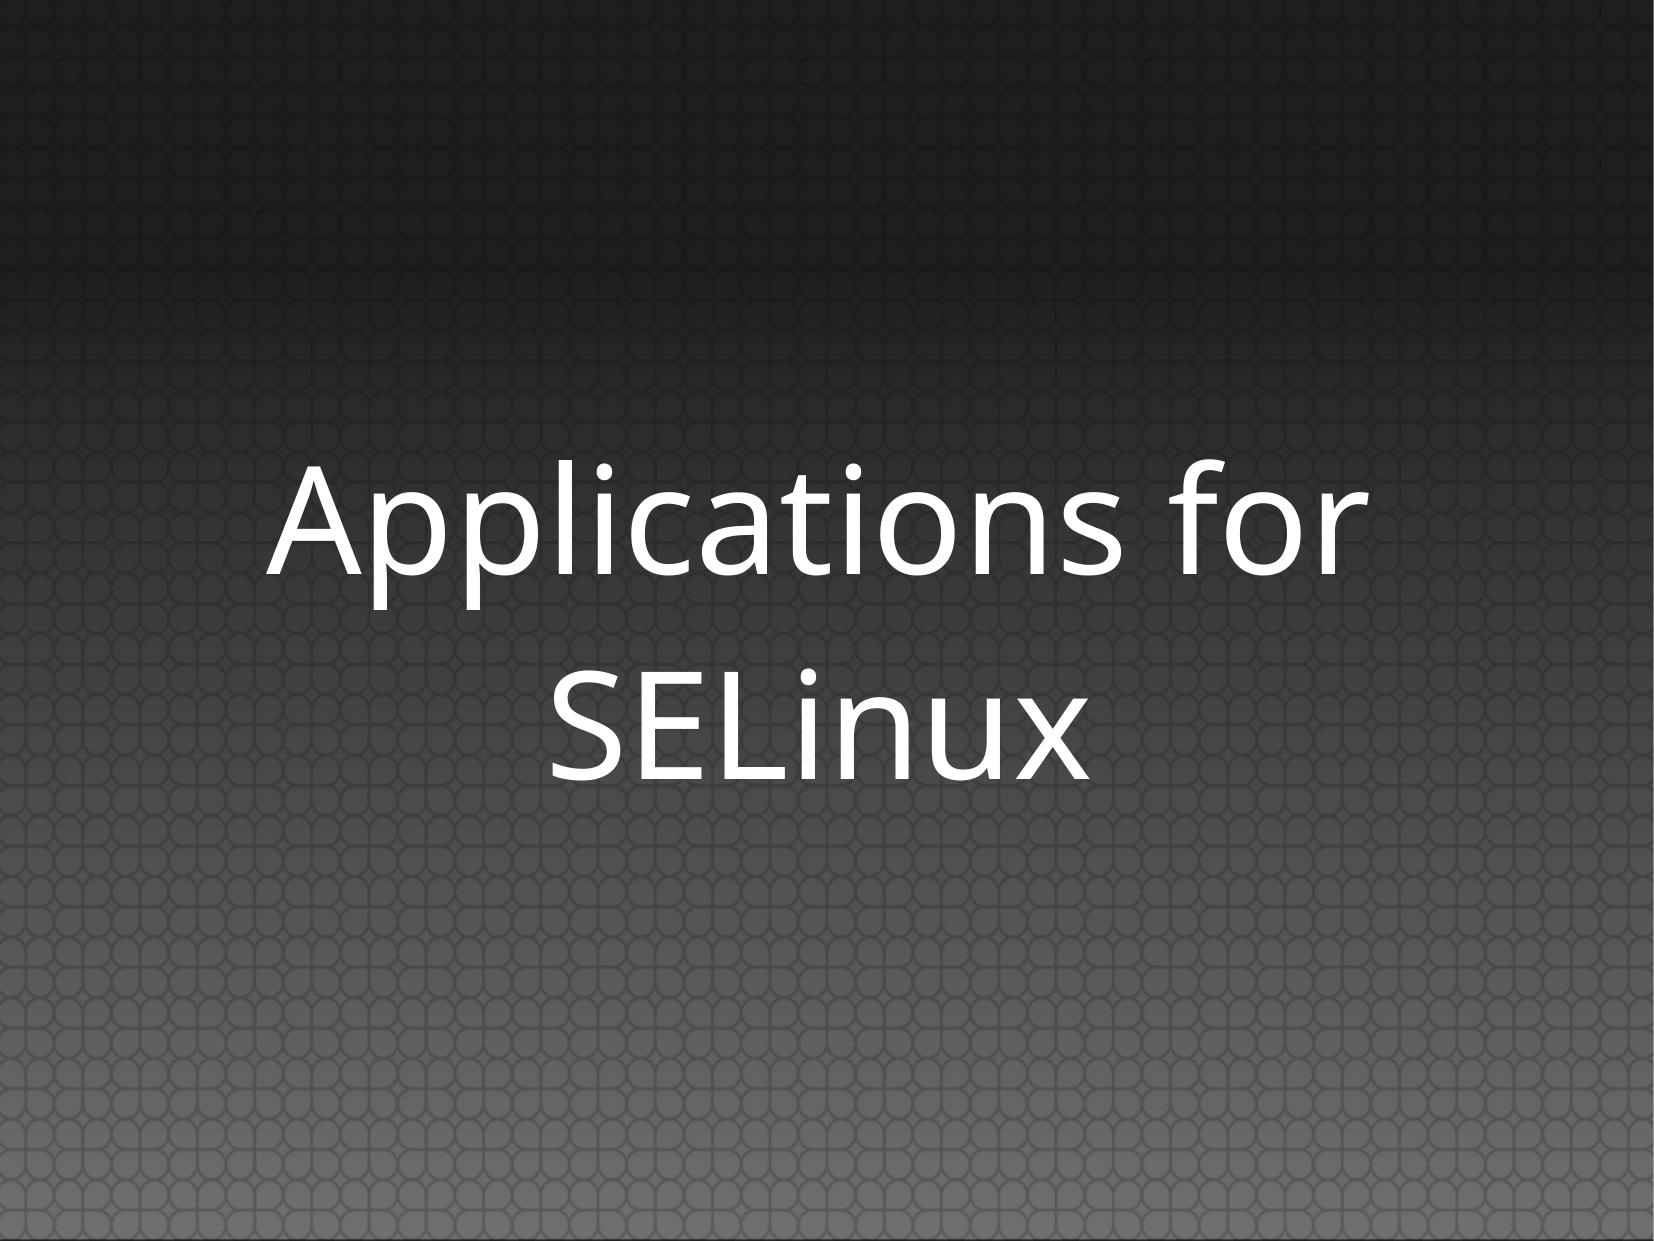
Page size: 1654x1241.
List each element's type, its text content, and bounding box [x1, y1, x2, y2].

title Applications for SELinux [75, 431, 1564, 807]
picture [0, 0, 1654, 1241]
